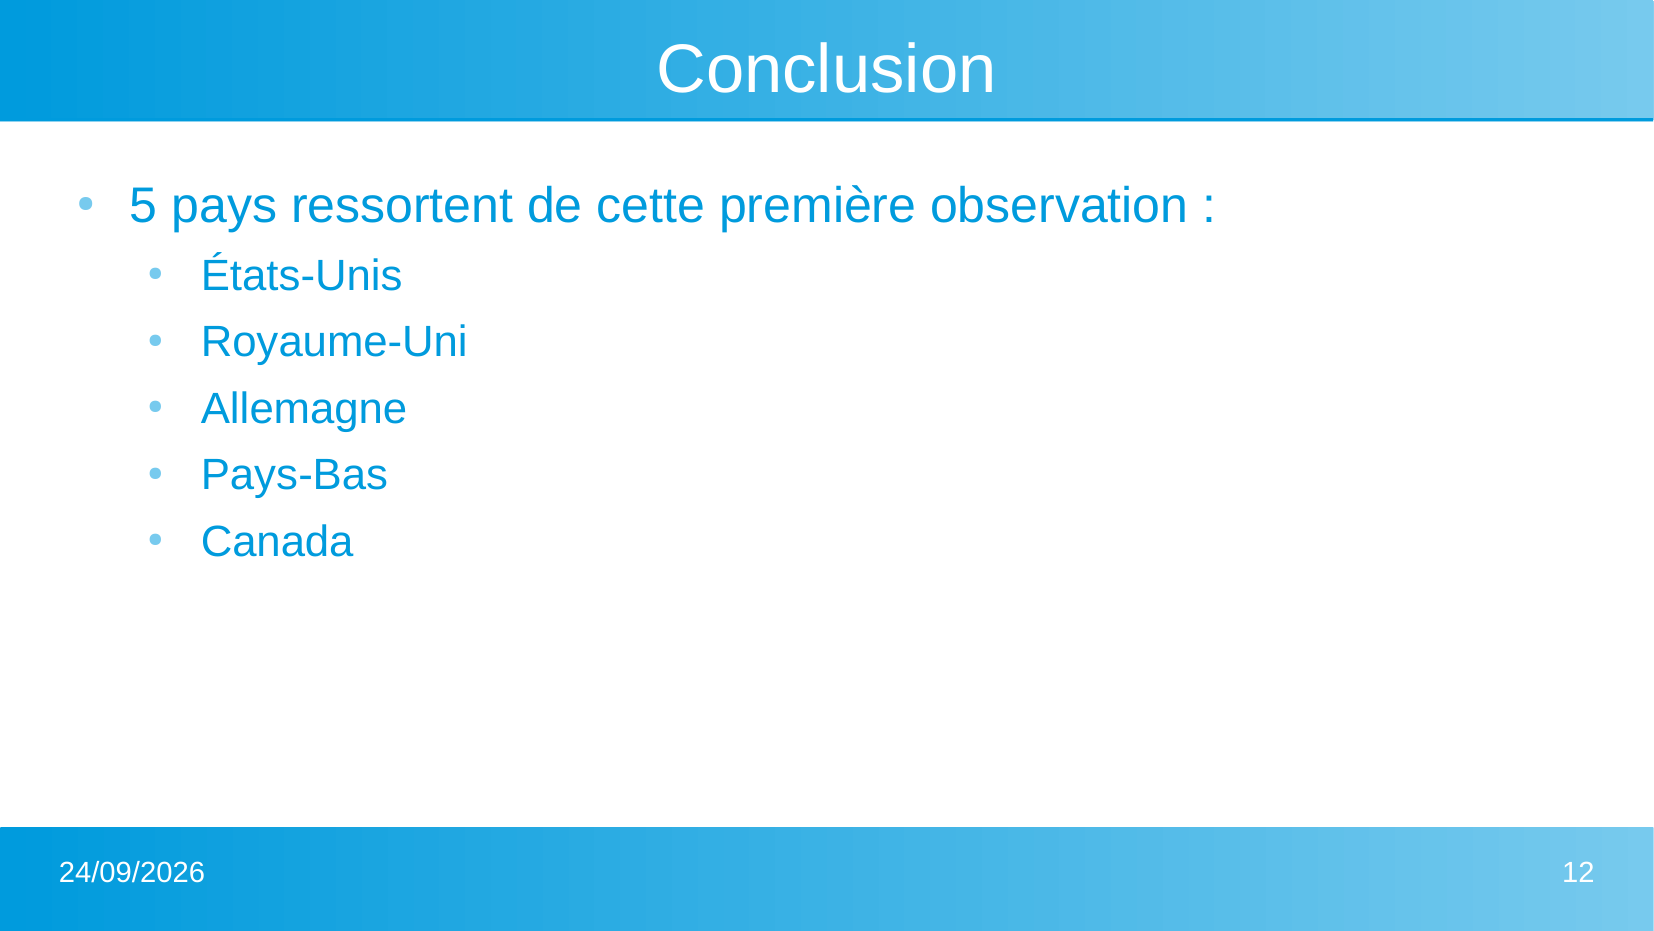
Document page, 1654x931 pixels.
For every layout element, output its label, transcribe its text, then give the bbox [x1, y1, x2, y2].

title Conclusion [59, 29, 1595, 108]
list 5 pays ressortent de cette première observation : États-Unis Royaume-Uni Allemagne Pays-Bas Canada [59, 177, 1595, 768]
